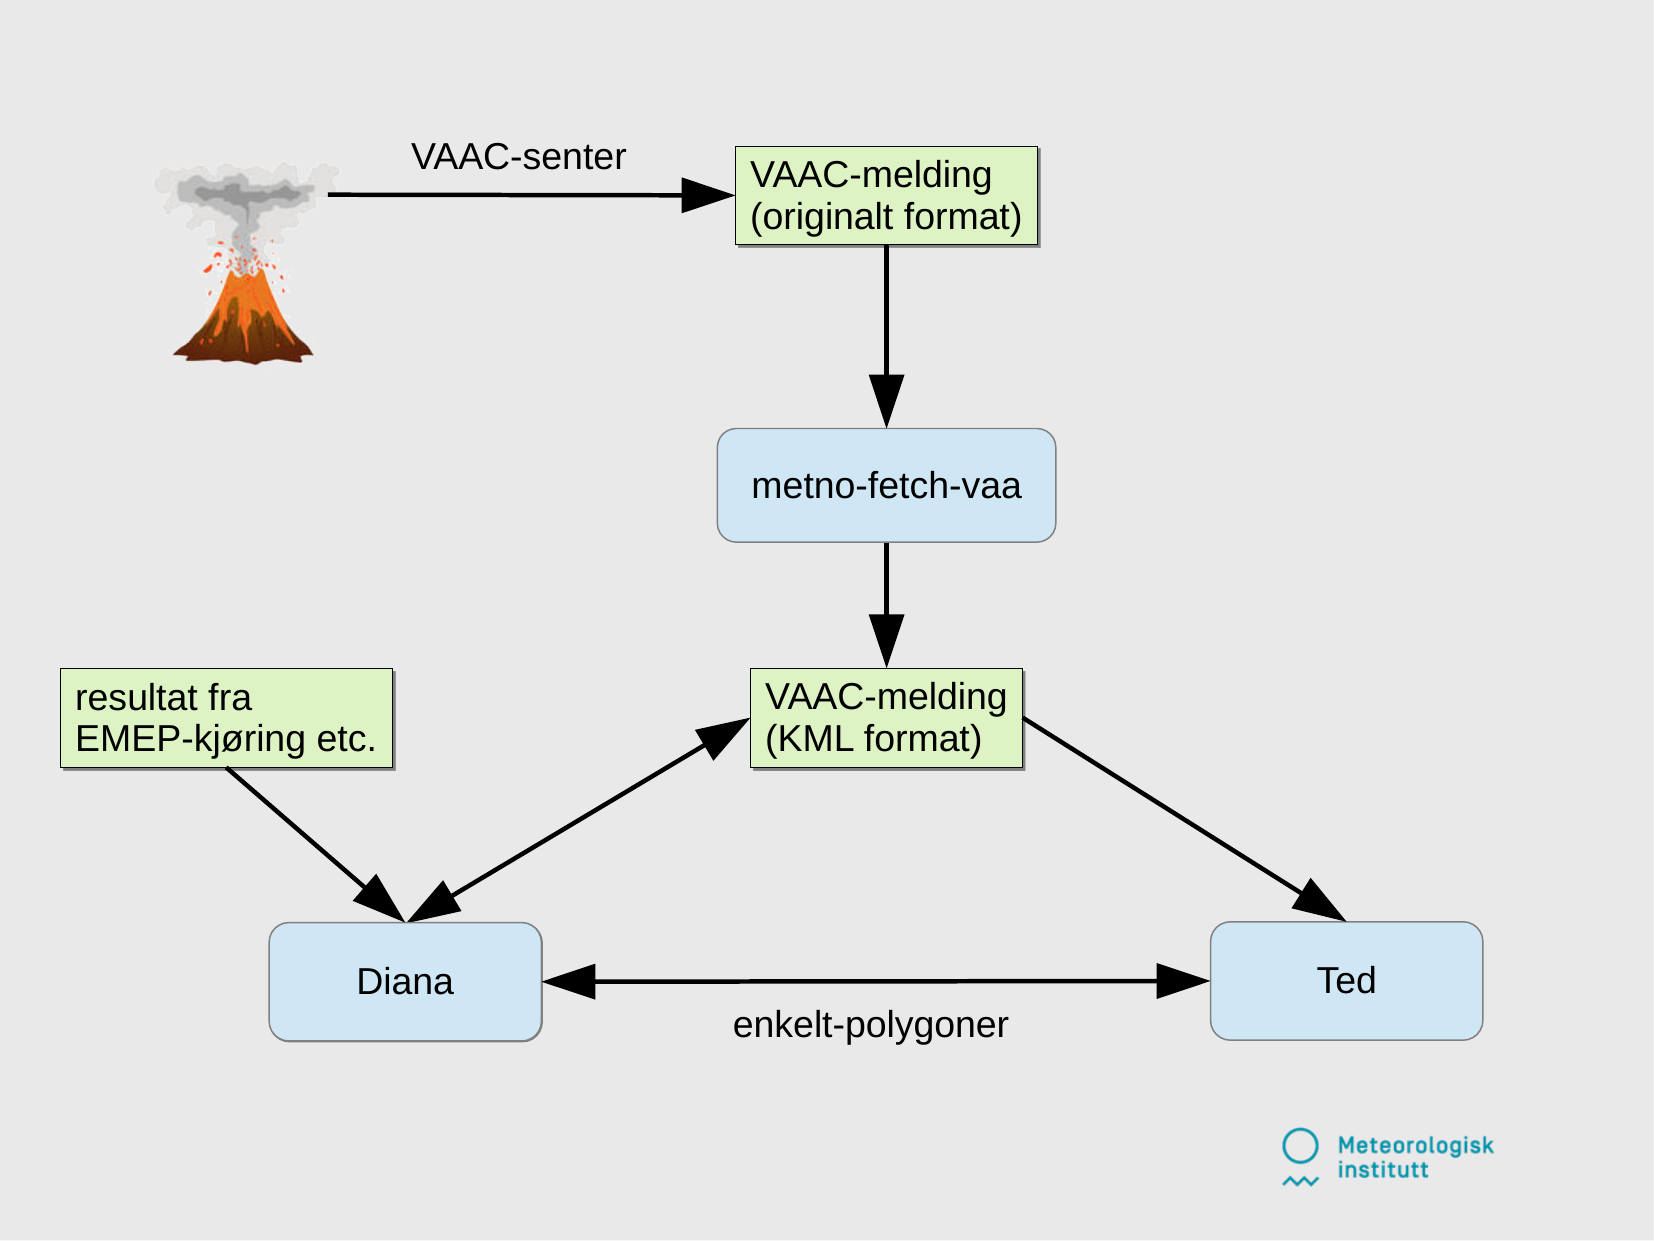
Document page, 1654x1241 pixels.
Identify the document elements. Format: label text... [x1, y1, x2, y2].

text_box Ted [1210, 921, 1483, 1041]
text_box VAAC-senter [395, 127, 659, 187]
text_box VAAC-melding (KML format) [750, 668, 1023, 768]
text_box enkelt-polygoner [717, 995, 1049, 1054]
text_box metno-fetch-vaa [717, 428, 1056, 543]
picture [1249, 1106, 1654, 1240]
picture [133, 156, 360, 370]
text_box resultat fra EMEP-kjøring etc. [60, 668, 393, 768]
text_box Diana [269, 922, 542, 1041]
text_box VAAC-melding (originalt format) [735, 146, 1038, 245]
